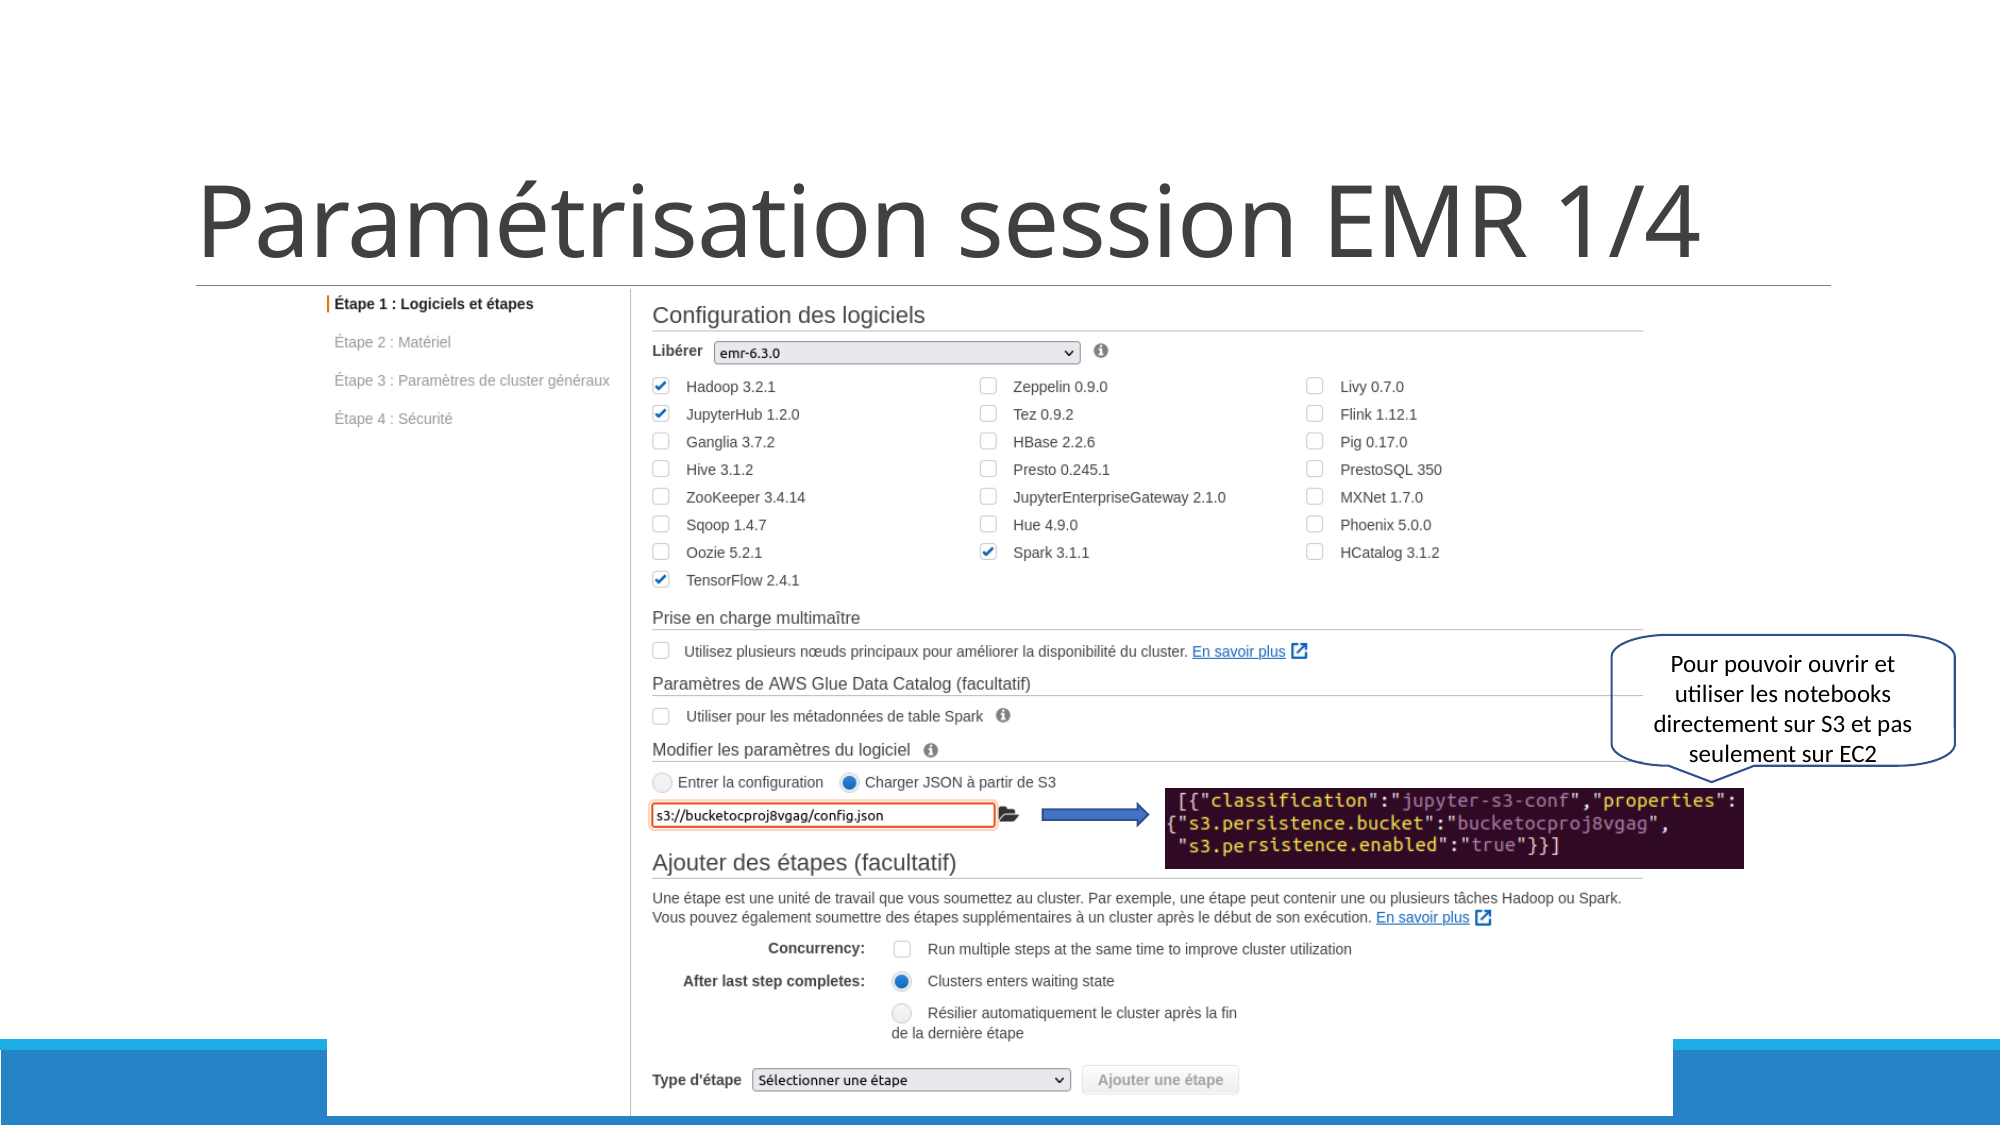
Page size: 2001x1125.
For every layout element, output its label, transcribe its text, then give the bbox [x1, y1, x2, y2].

picture [327, 289, 1744, 1116]
text_box Pour pouvoir ouvrir et utiliser les notebooks directement sur S3 et pas seulement sur EC2 [1611, 634, 1955, 783]
text_box [1042, 804, 1149, 825]
title Paramétrisation session EMR 1/4 [180, 47, 1831, 286]
